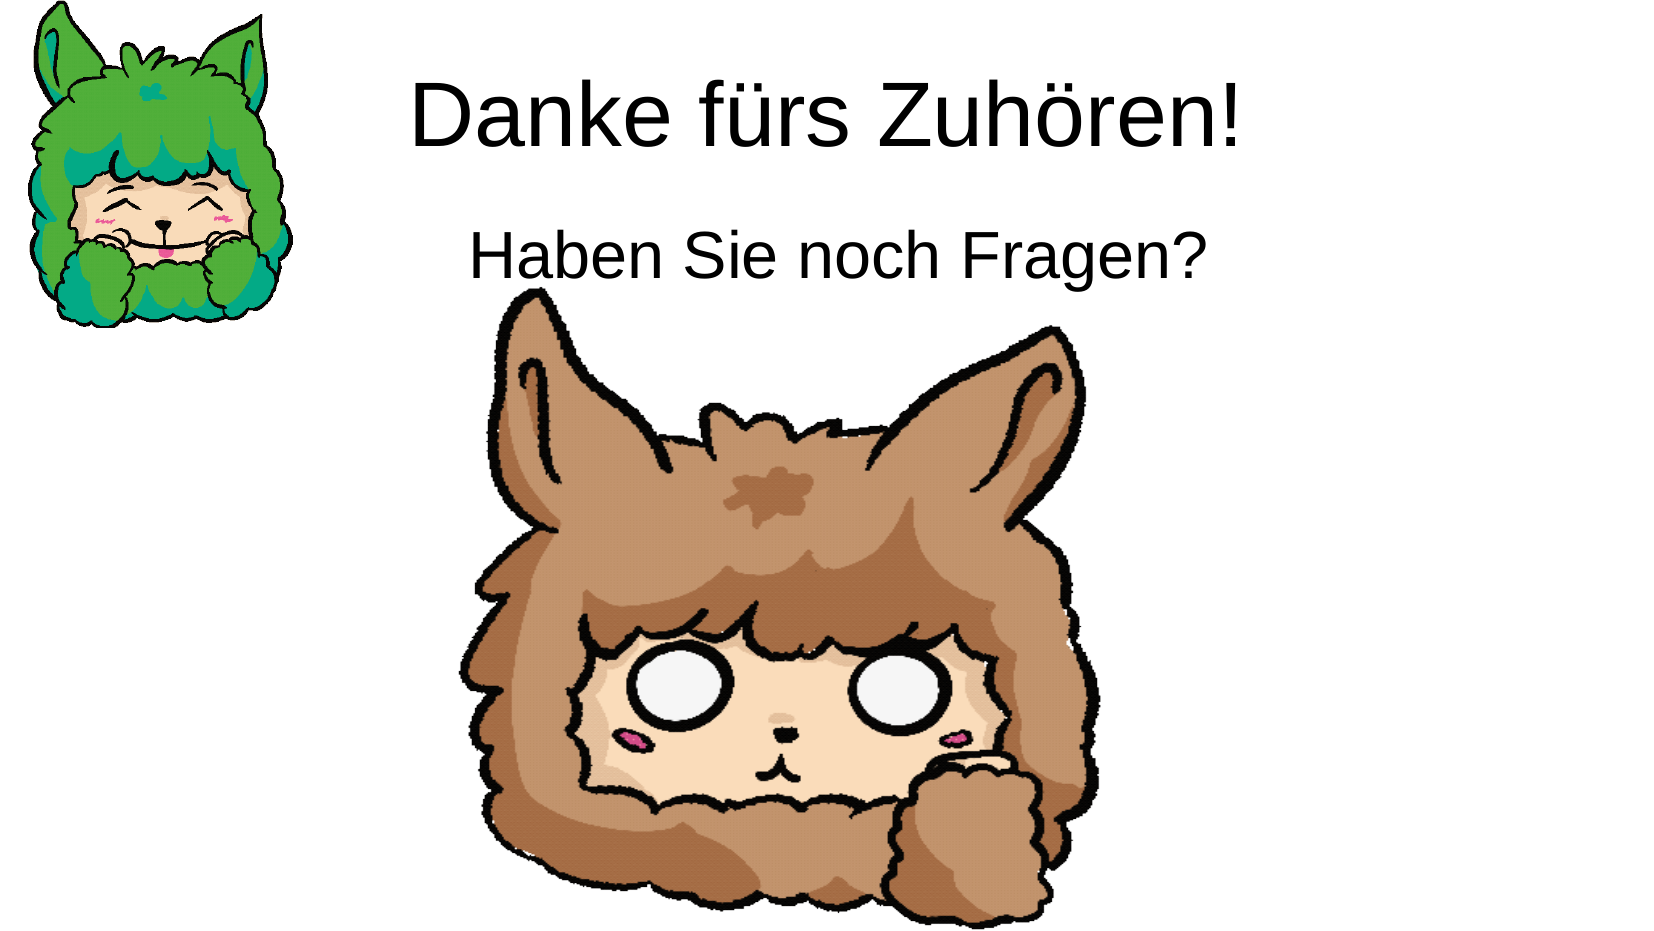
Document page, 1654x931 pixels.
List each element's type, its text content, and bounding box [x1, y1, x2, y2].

picture [375, 234, 1201, 931]
title Danke fürs Zuhören! [310, 37, 1571, 193]
list Haben Sie noch Fragen? [82, 217, 1571, 758]
picture [0, 0, 310, 328]
